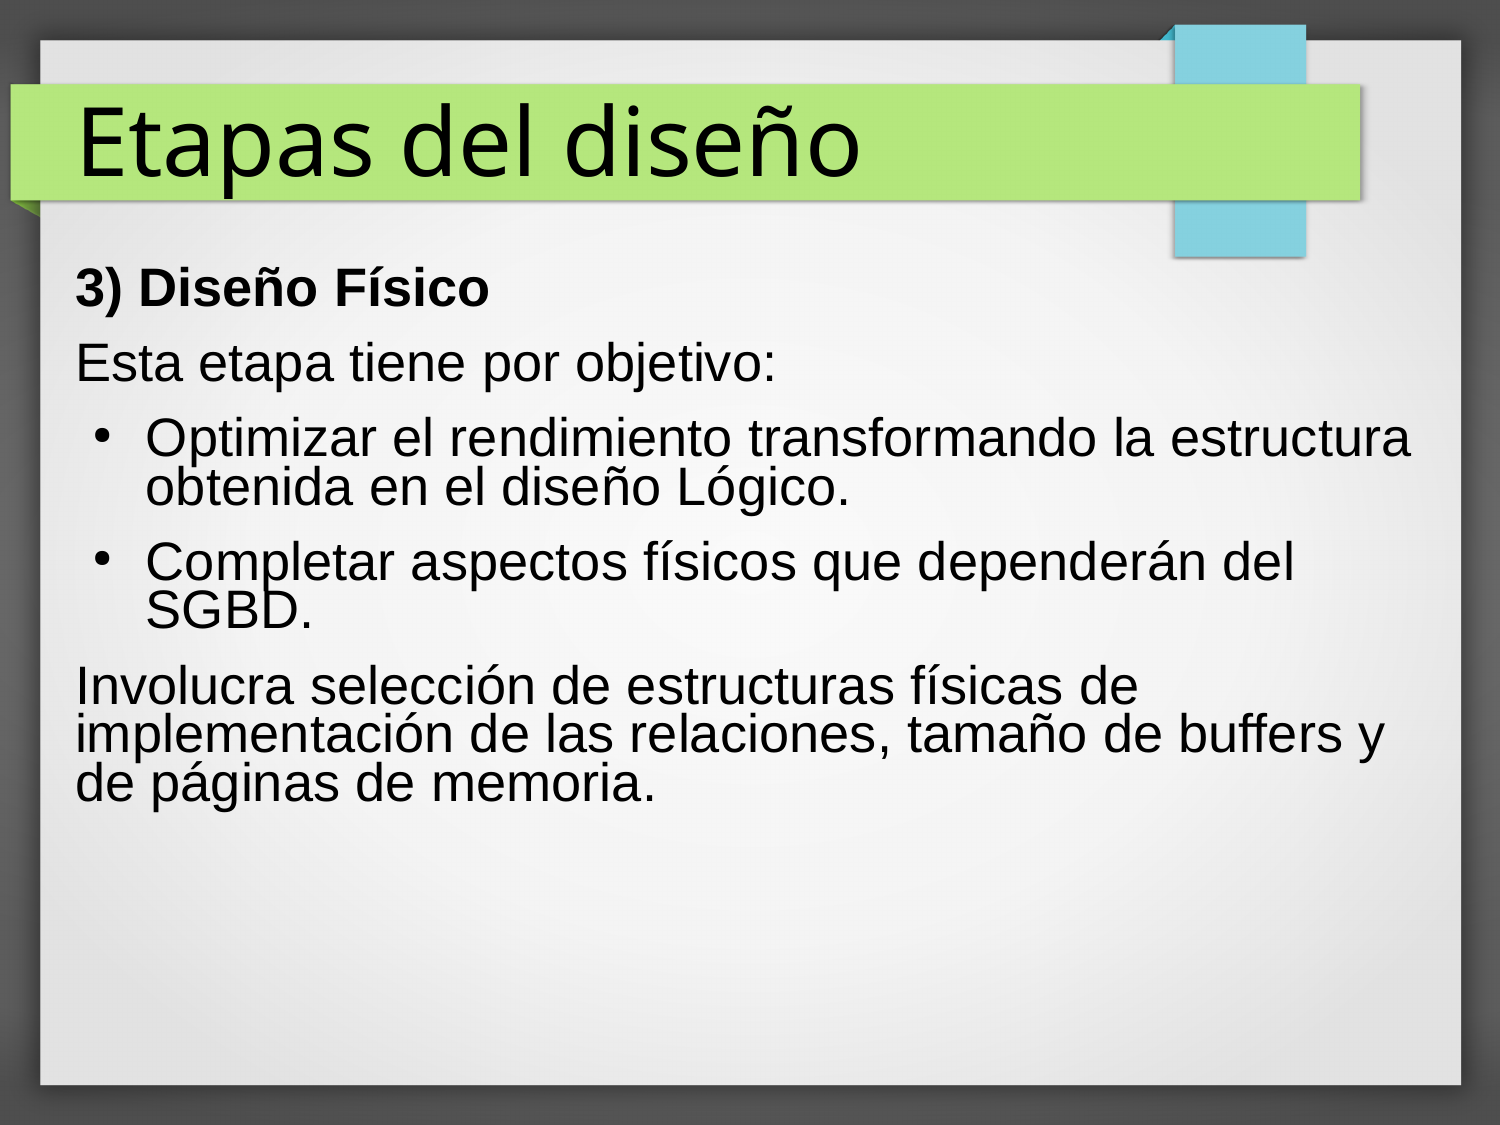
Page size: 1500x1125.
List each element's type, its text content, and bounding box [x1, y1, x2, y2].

picture [0, 0, 1500, 1125]
title Etapas del diseño [75, 83, 1147, 196]
list 3) Diseño Físico Esta etapa tiene por objetivo: Optimizar el rendimiento transformando la estructura obtenida en el diseño Lógico. Completar aspectos físicos que dependerán del SGBD. Involucra selección de estructuras físicas de implementación de las relaciones, tamaño de buffers y de páginas de memoria. [75, 267, 1426, 921]
